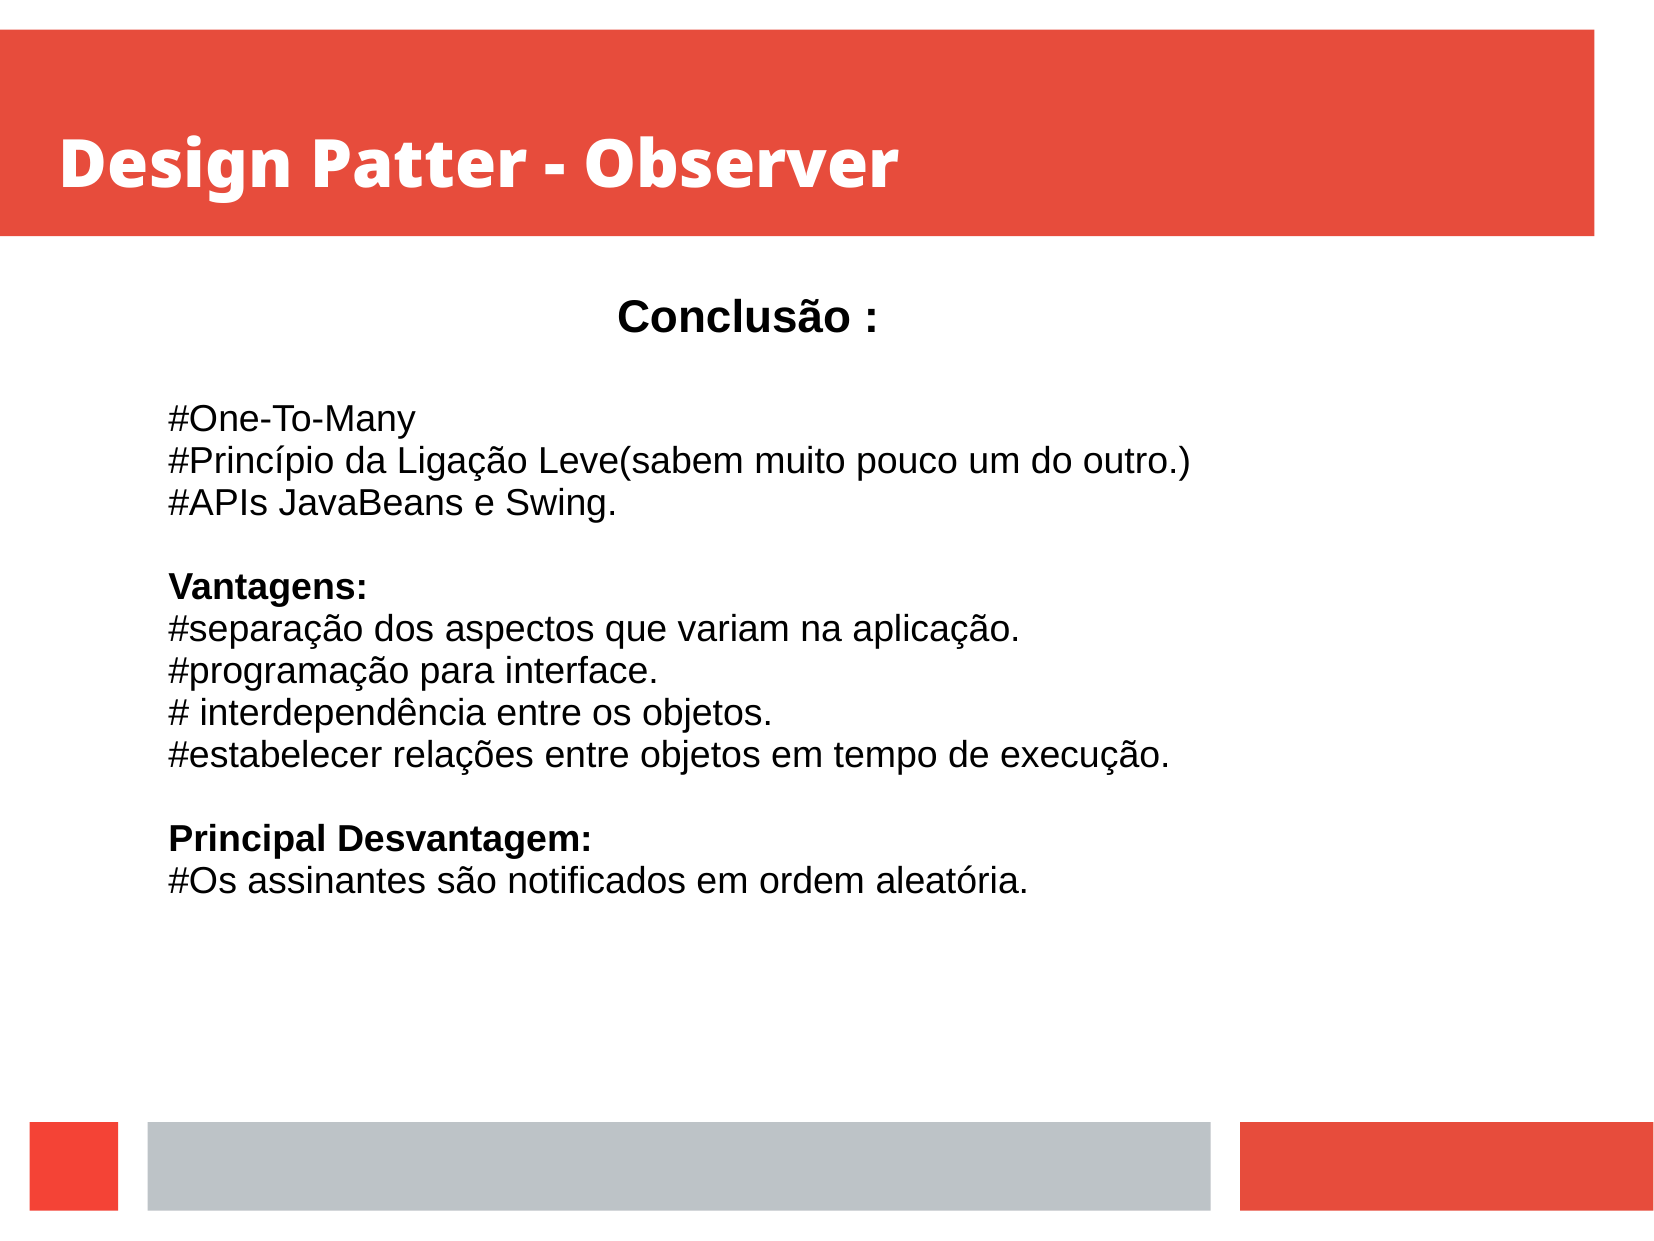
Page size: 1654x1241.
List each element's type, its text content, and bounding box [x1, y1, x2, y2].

text_box Conclusão : [602, 283, 895, 350]
text_box #One-To-Many #Princípio da Ligação Leve(sabem muito pouco um do outro.) #APIs JavaBeans e Swing. Vantagens: #separação dos aspectos que variam na aplicação. #programação para interface. # interdependência entre os objetos. #estabelecer relações entre objetos em tempo de execução. Principal Desvantagem: #Os assinantes são notificados em ordem aleatória. [153, 389, 1207, 909]
title Design Patter - Observer [59, 59, 1595, 207]
